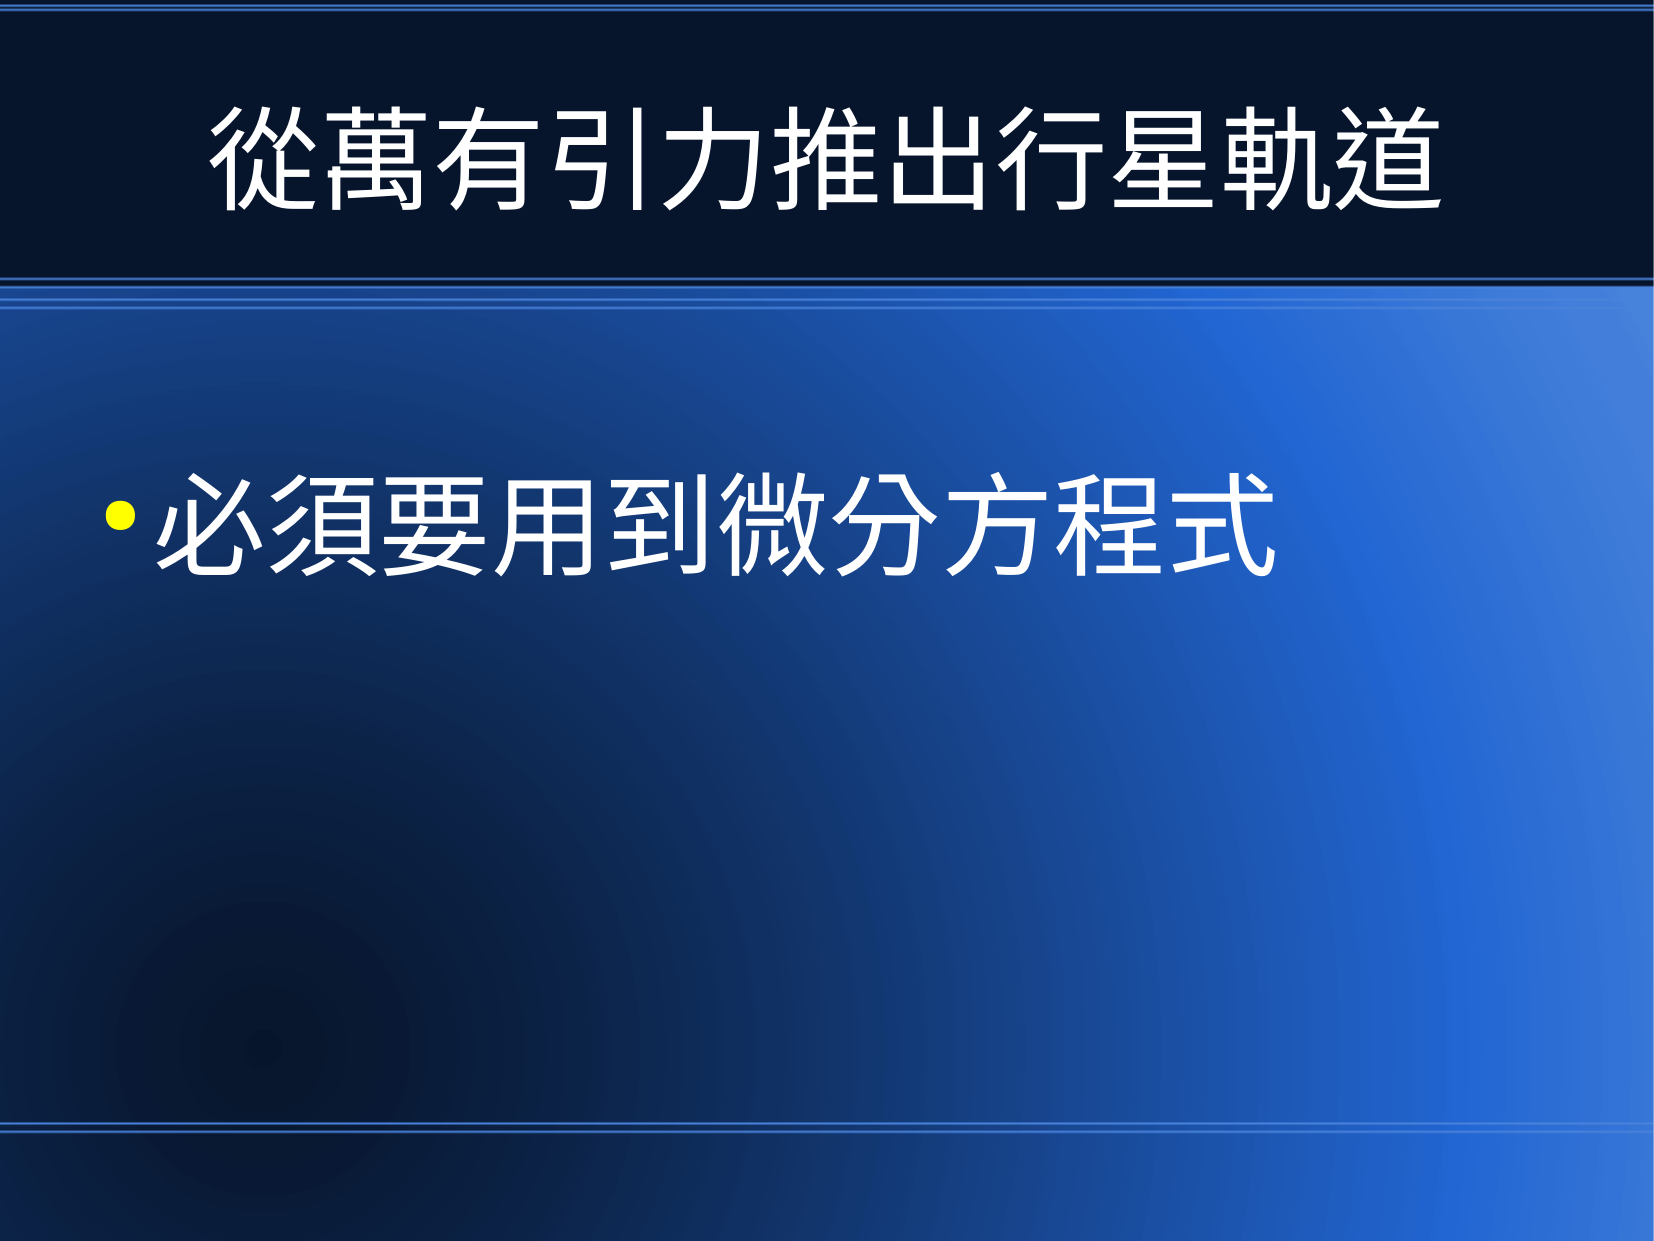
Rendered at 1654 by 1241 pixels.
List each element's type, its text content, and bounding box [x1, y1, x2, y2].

list 必須要用到微分方程式 [82, 355, 1571, 1241]
picture [0, 0, 1654, 1241]
title 從萬有引力推出行星軌道 [82, 49, 1571, 257]
